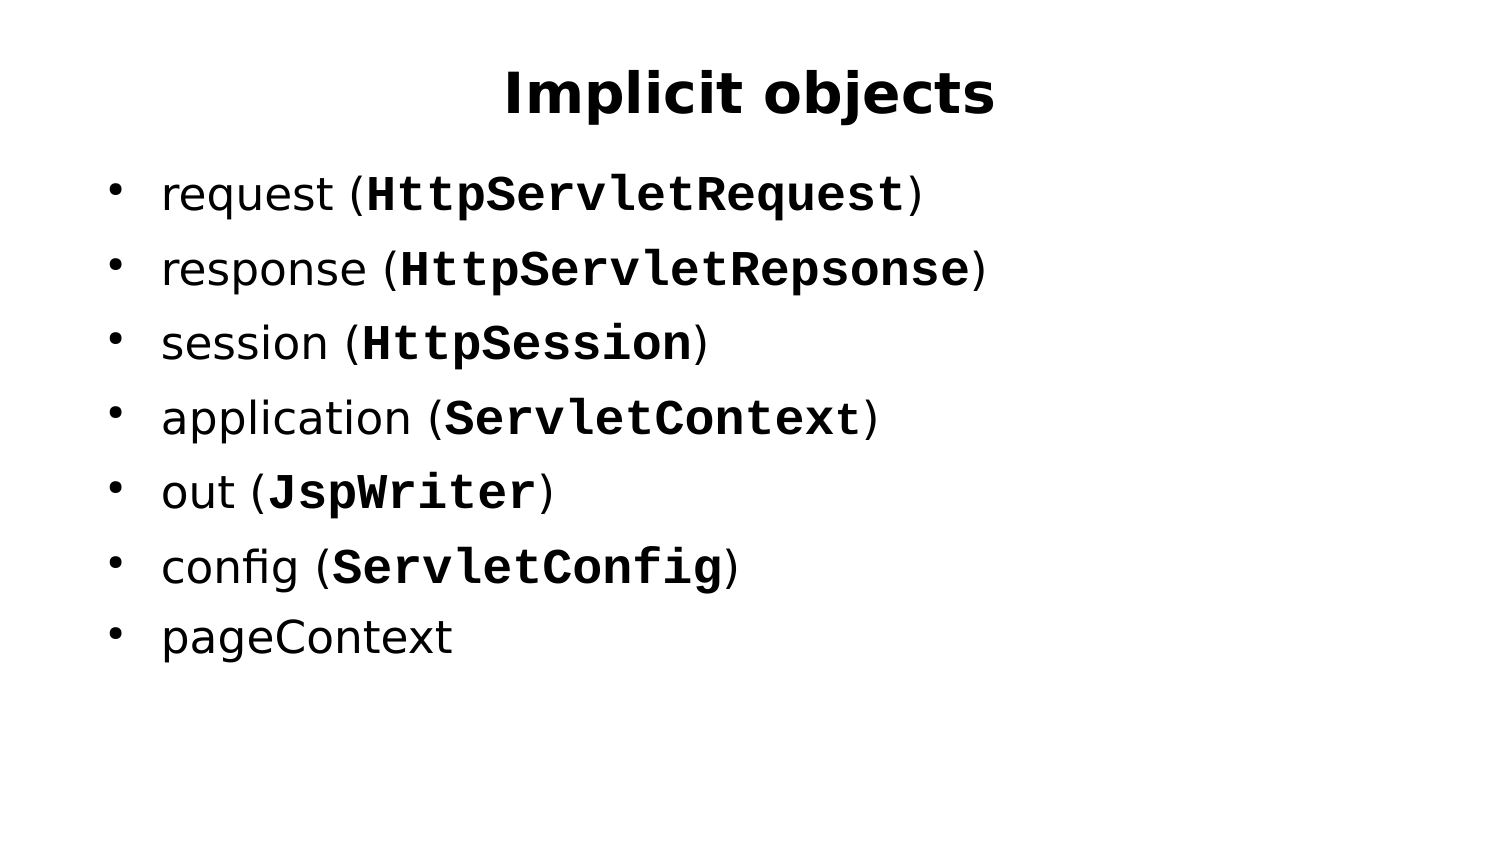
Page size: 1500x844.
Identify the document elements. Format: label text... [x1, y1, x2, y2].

title Implicit objects [75, 33, 1425, 133]
list request (HttpServletRequest) response (HttpServletRepsonse) session (HttpSession) application (ServletContext) out (JspWriter) config (ServletConfig) pageContext [75, 153, 1395, 807]
